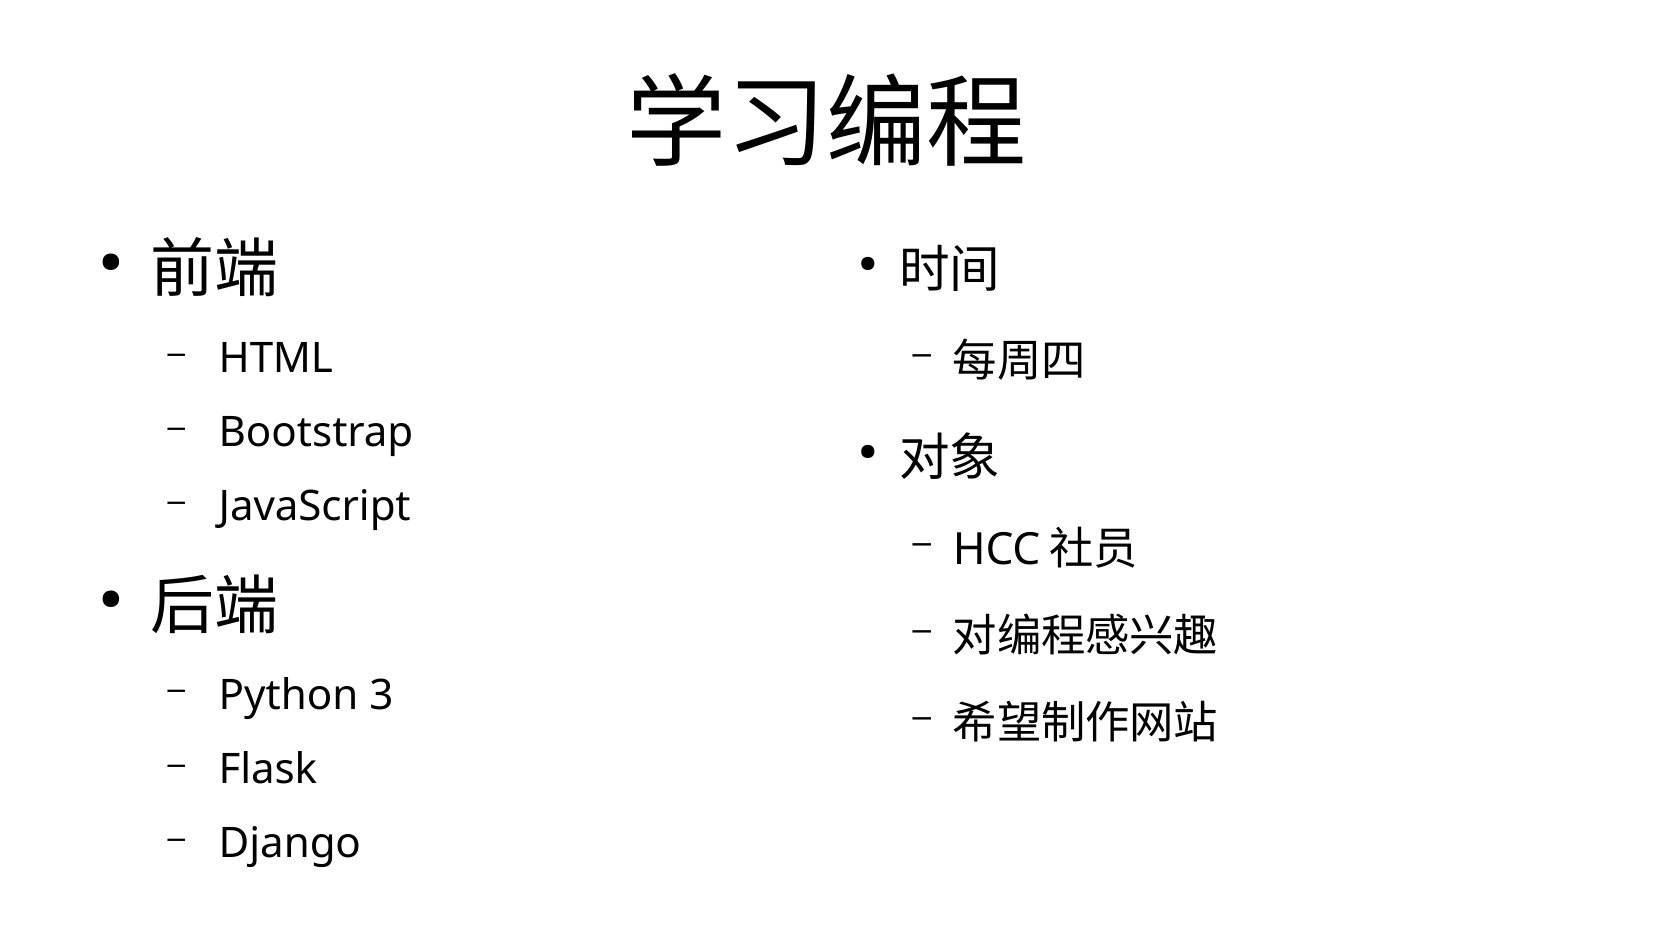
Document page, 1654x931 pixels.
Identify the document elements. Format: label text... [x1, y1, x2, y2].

list 时间 每周四 对象 HCC社员 对编程感兴趣 希望制作网站 [845, 217, 1572, 758]
title 学习编程 [82, 37, 1571, 193]
list 前端 HTML Bootstrap JavaScript 后端 Python 3 Flask Django [82, 217, 809, 875]
